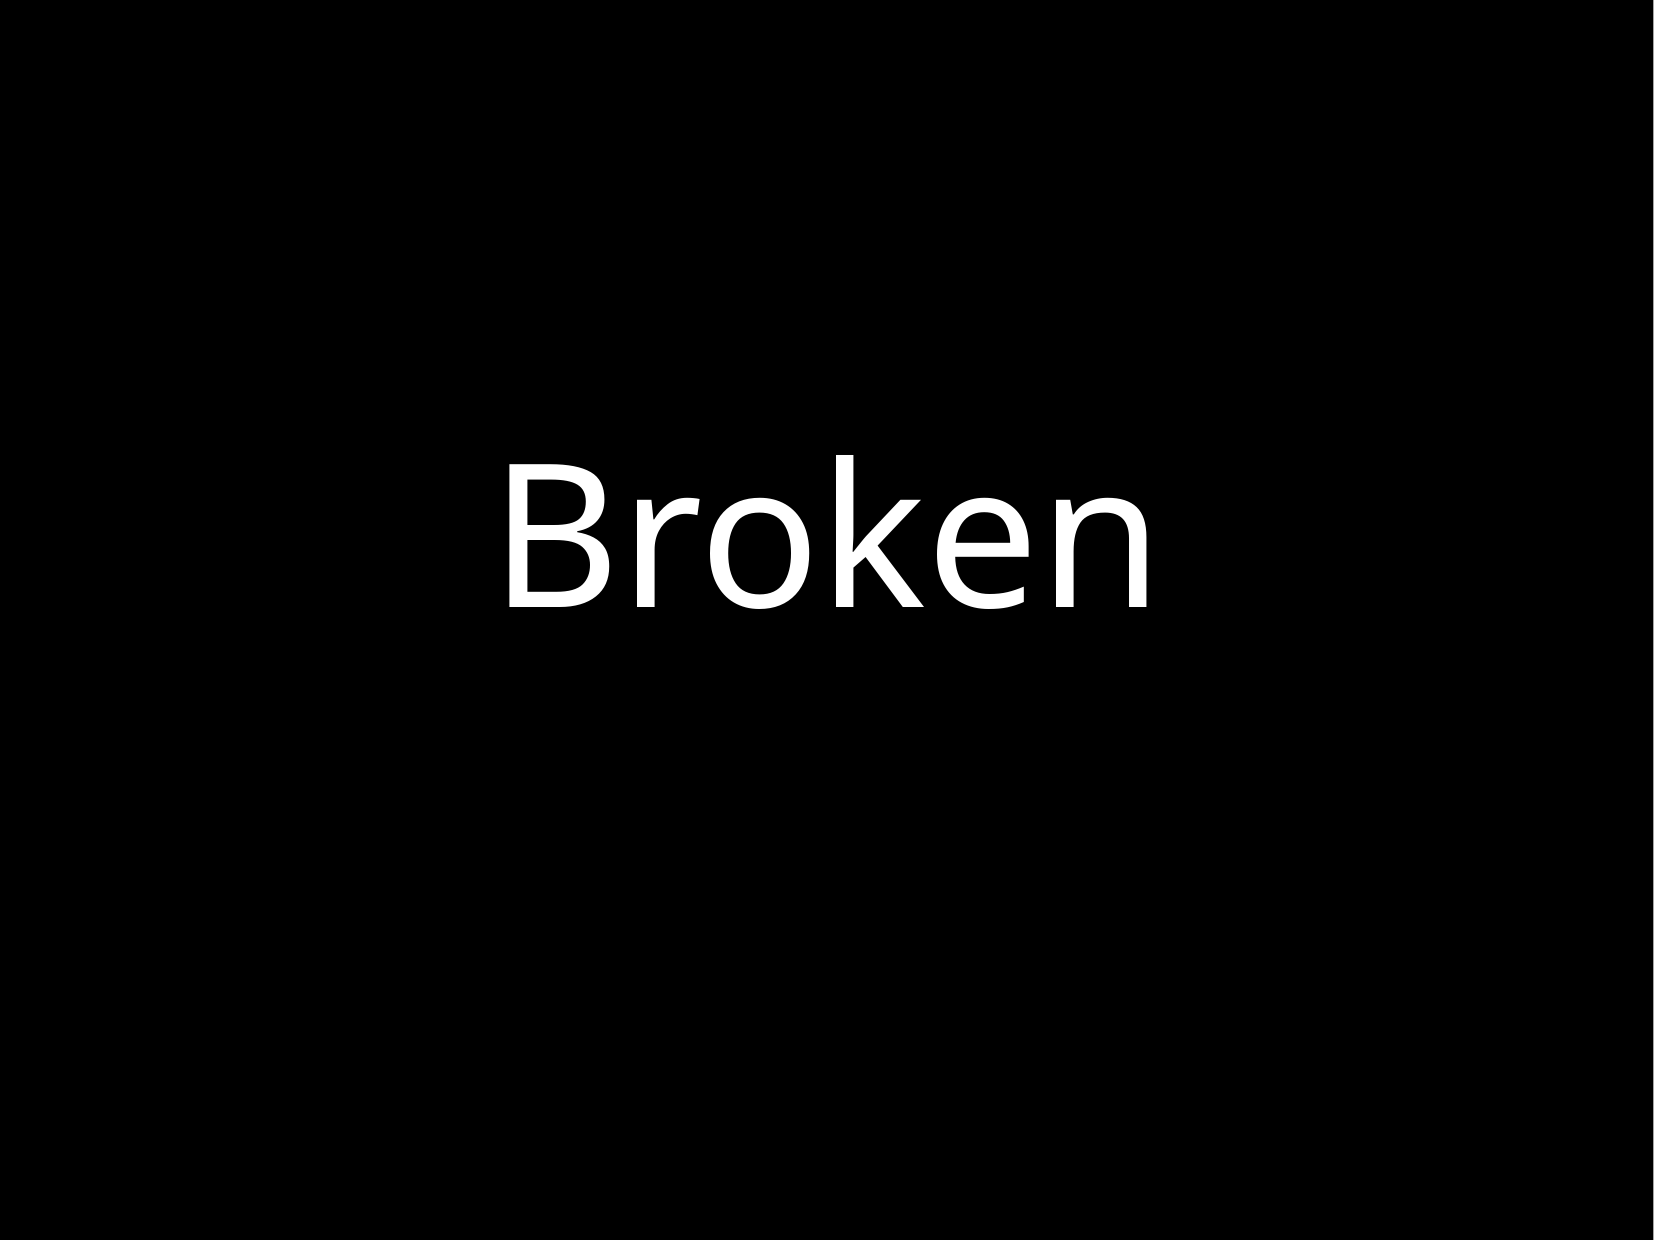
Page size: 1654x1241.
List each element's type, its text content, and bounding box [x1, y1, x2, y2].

subtitle Broken [82, 49, 1571, 1010]
